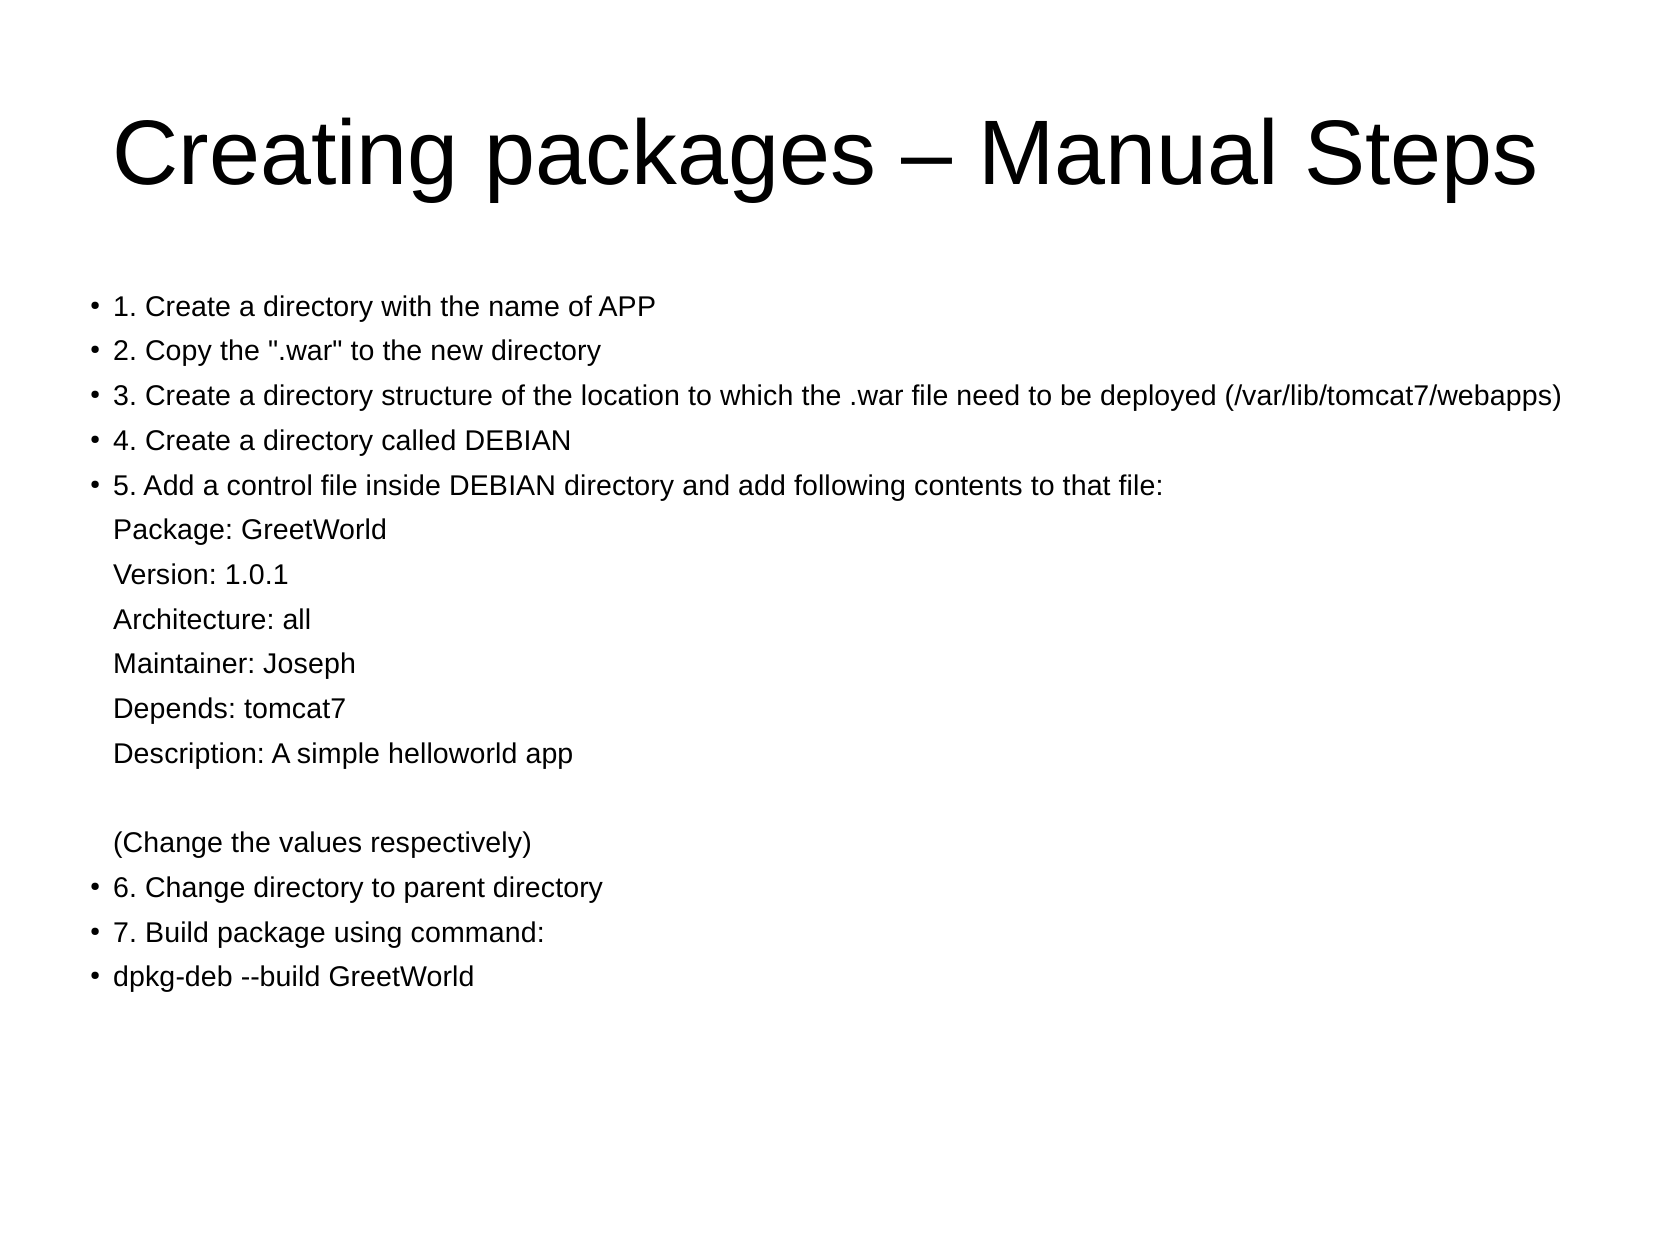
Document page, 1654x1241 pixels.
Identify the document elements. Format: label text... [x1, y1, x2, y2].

list 1. Create a directory with the name of APP 2. Copy the ".war" to the new directory 3. Create a directory structure of the location to which the .war file need to be deployed (/var/lib/tomcat7/webapps) 4. Create a directory called DEBIAN 5. Add a control file inside DEBIAN directory and add following contents to that file: Package: GreetWorld Version: 1.0.1 Architecture: all Maintainer: Joseph Depends: tomcat7 Description: A simple helloworld app (Change the values respectively) 6. Change directory to parent directory 7. Build package using command: dpkg-deb --build GreetWorld [82, 290, 1571, 1010]
title Creating packages – Manual Steps [82, 49, 1571, 257]
